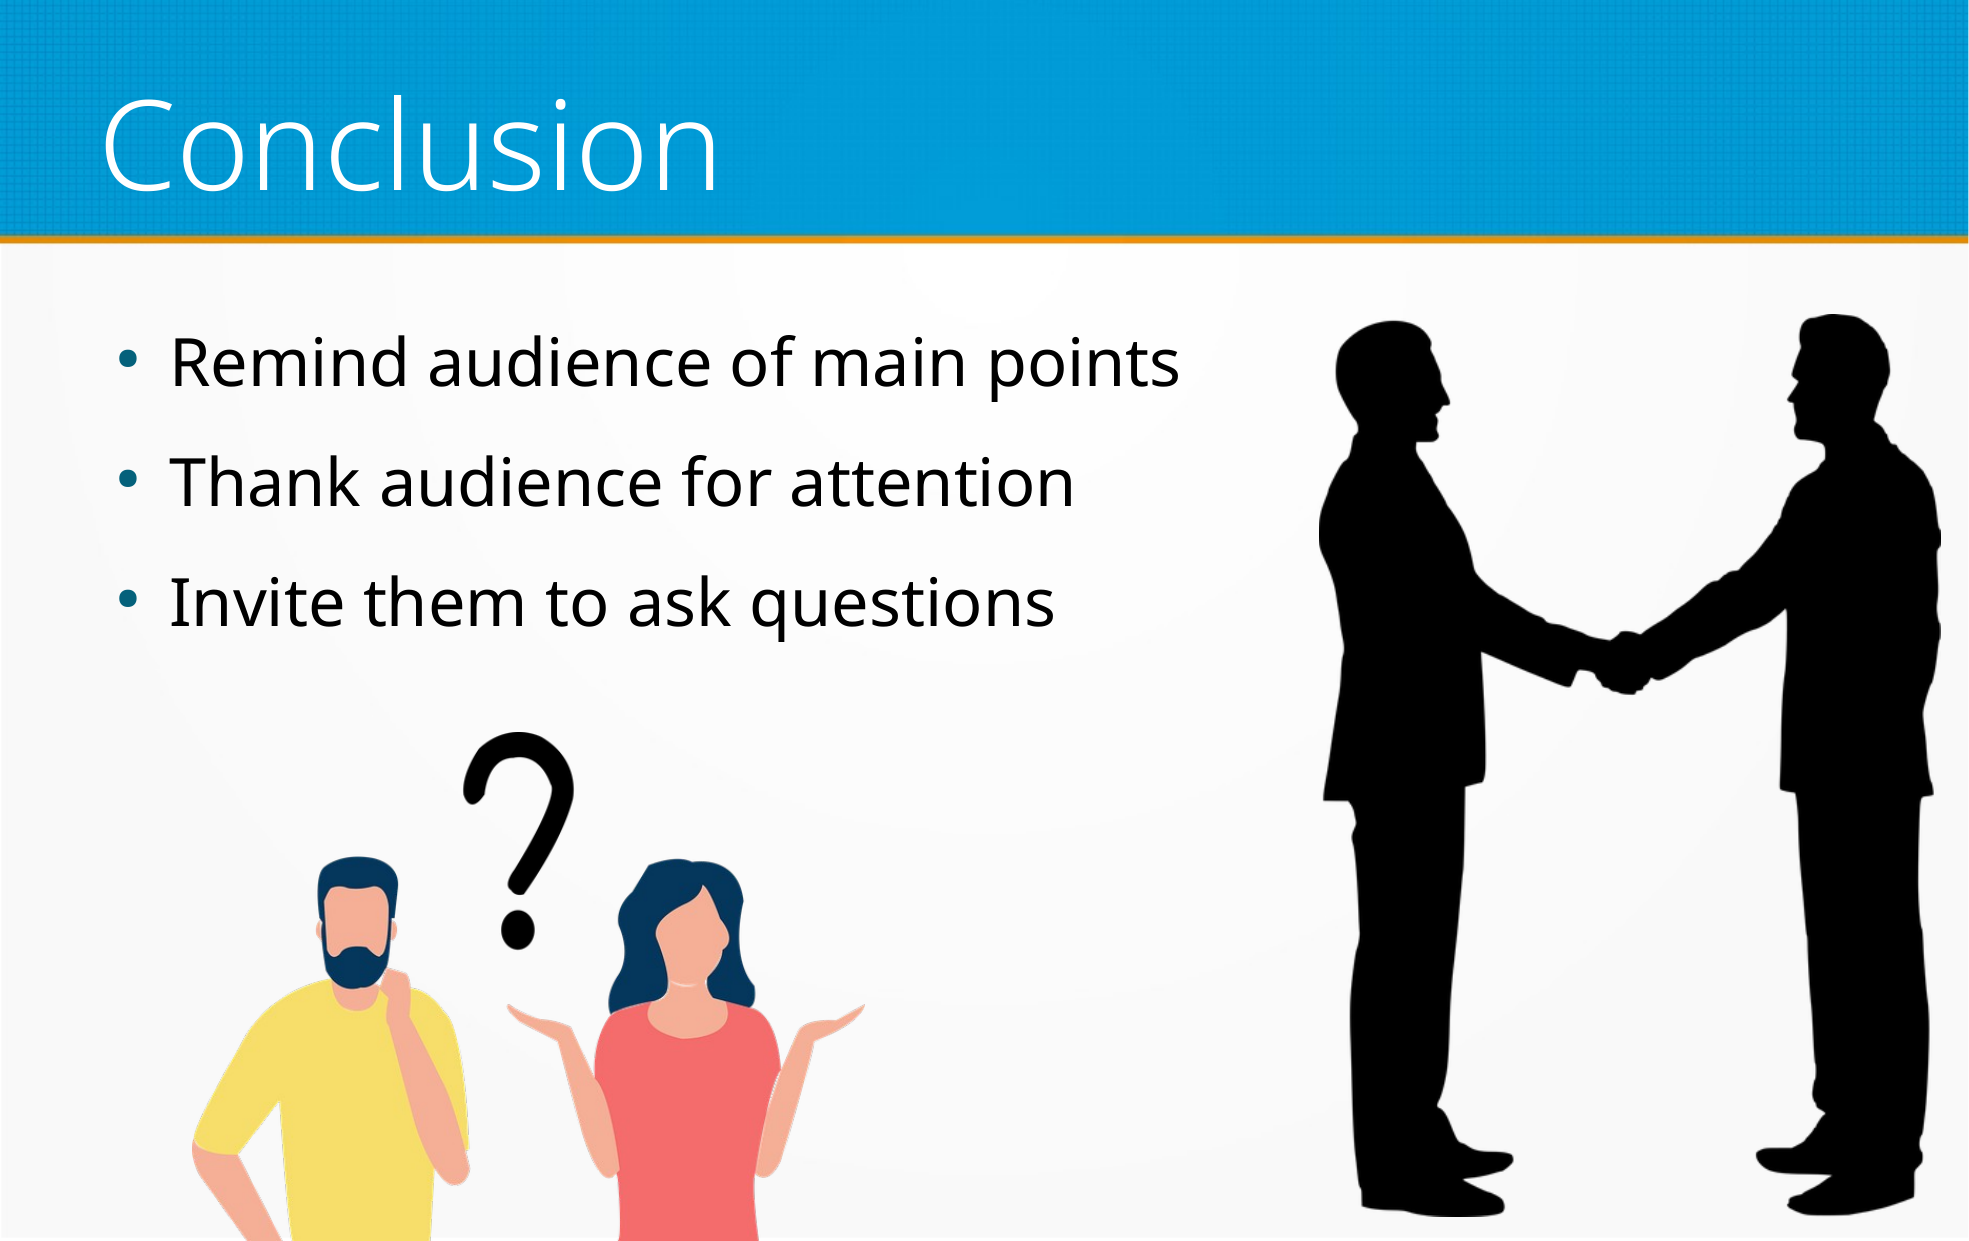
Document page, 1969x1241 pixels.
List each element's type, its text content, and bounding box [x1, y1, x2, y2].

list Remind audience of main points Thank audience for attention Invite them to ask questions [98, 315, 1319, 1081]
picture [0, 233, 1969, 1241]
title Conclusion [98, 19, 1870, 227]
